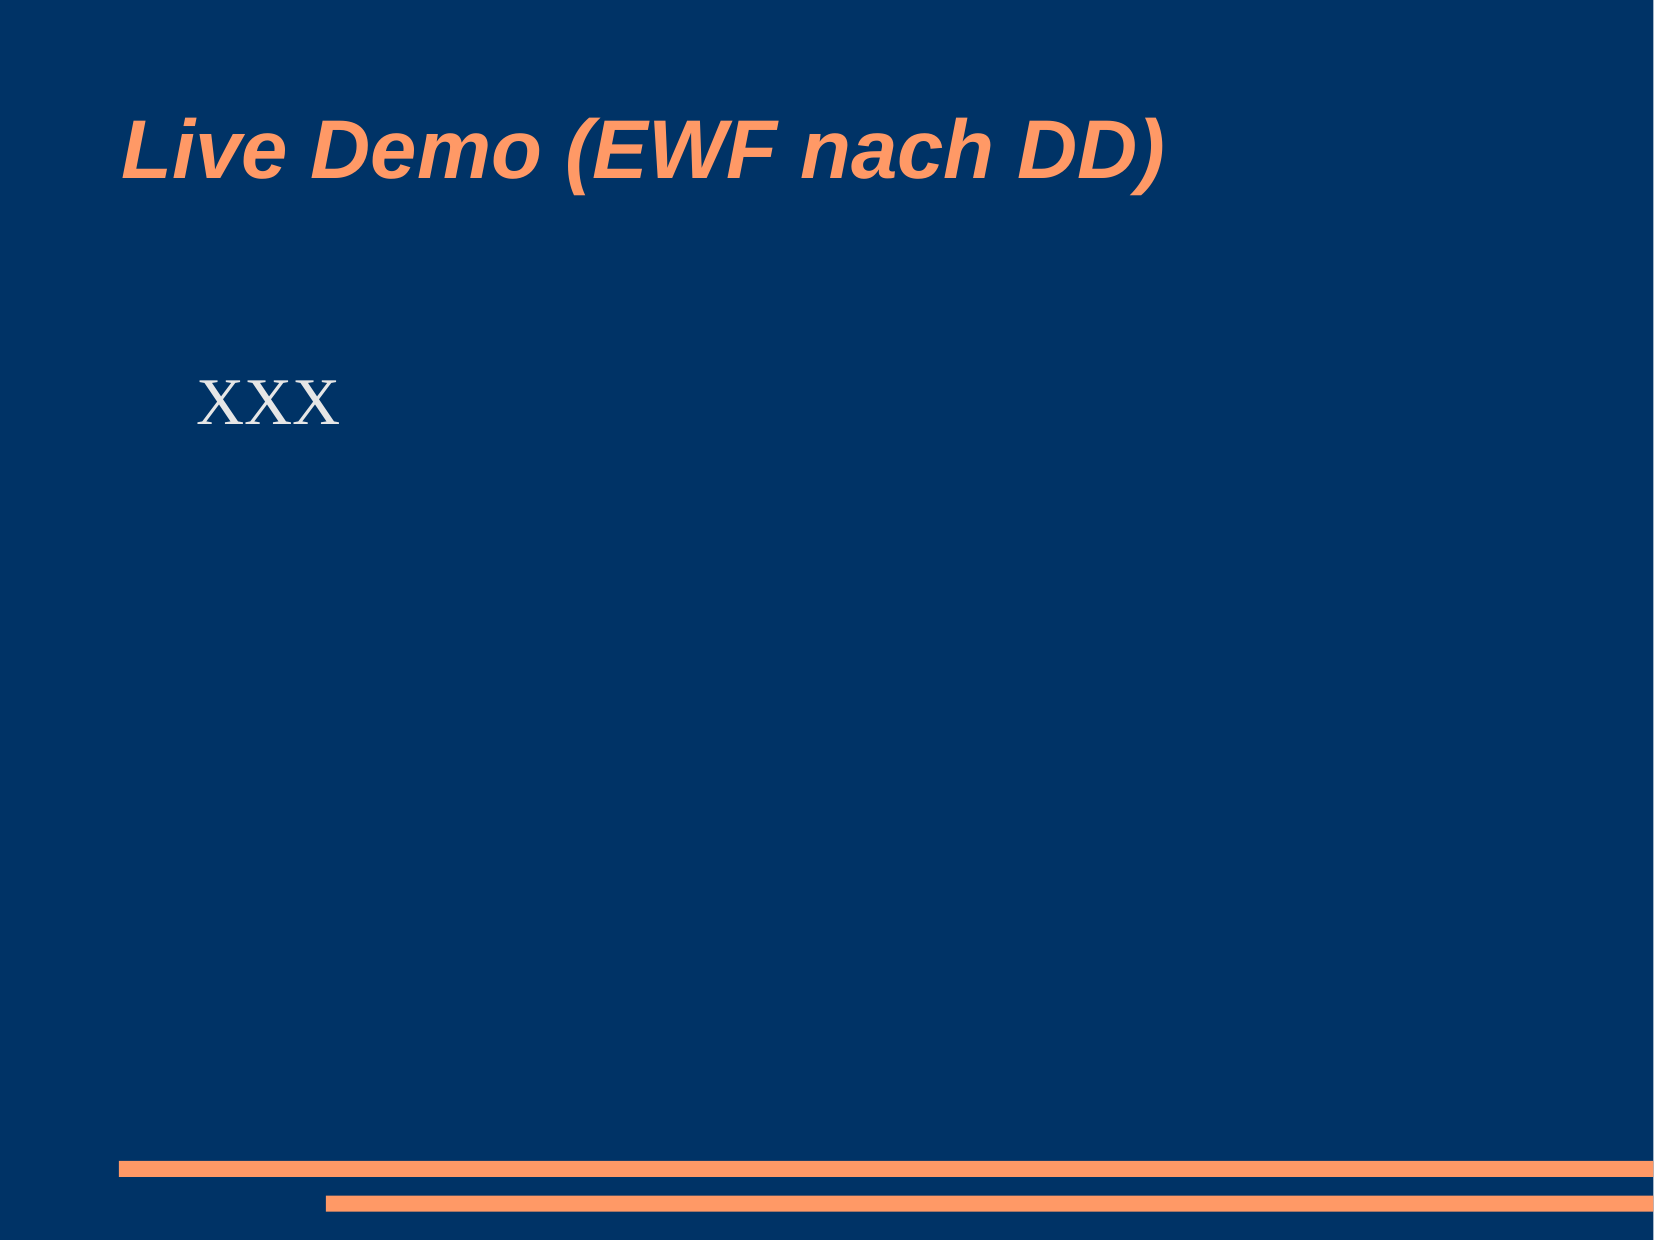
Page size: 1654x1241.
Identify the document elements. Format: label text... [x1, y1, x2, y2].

title Live Demo (EWF nach DD) [121, 46, 1534, 254]
list XXX [178, 364, 1570, 1147]
